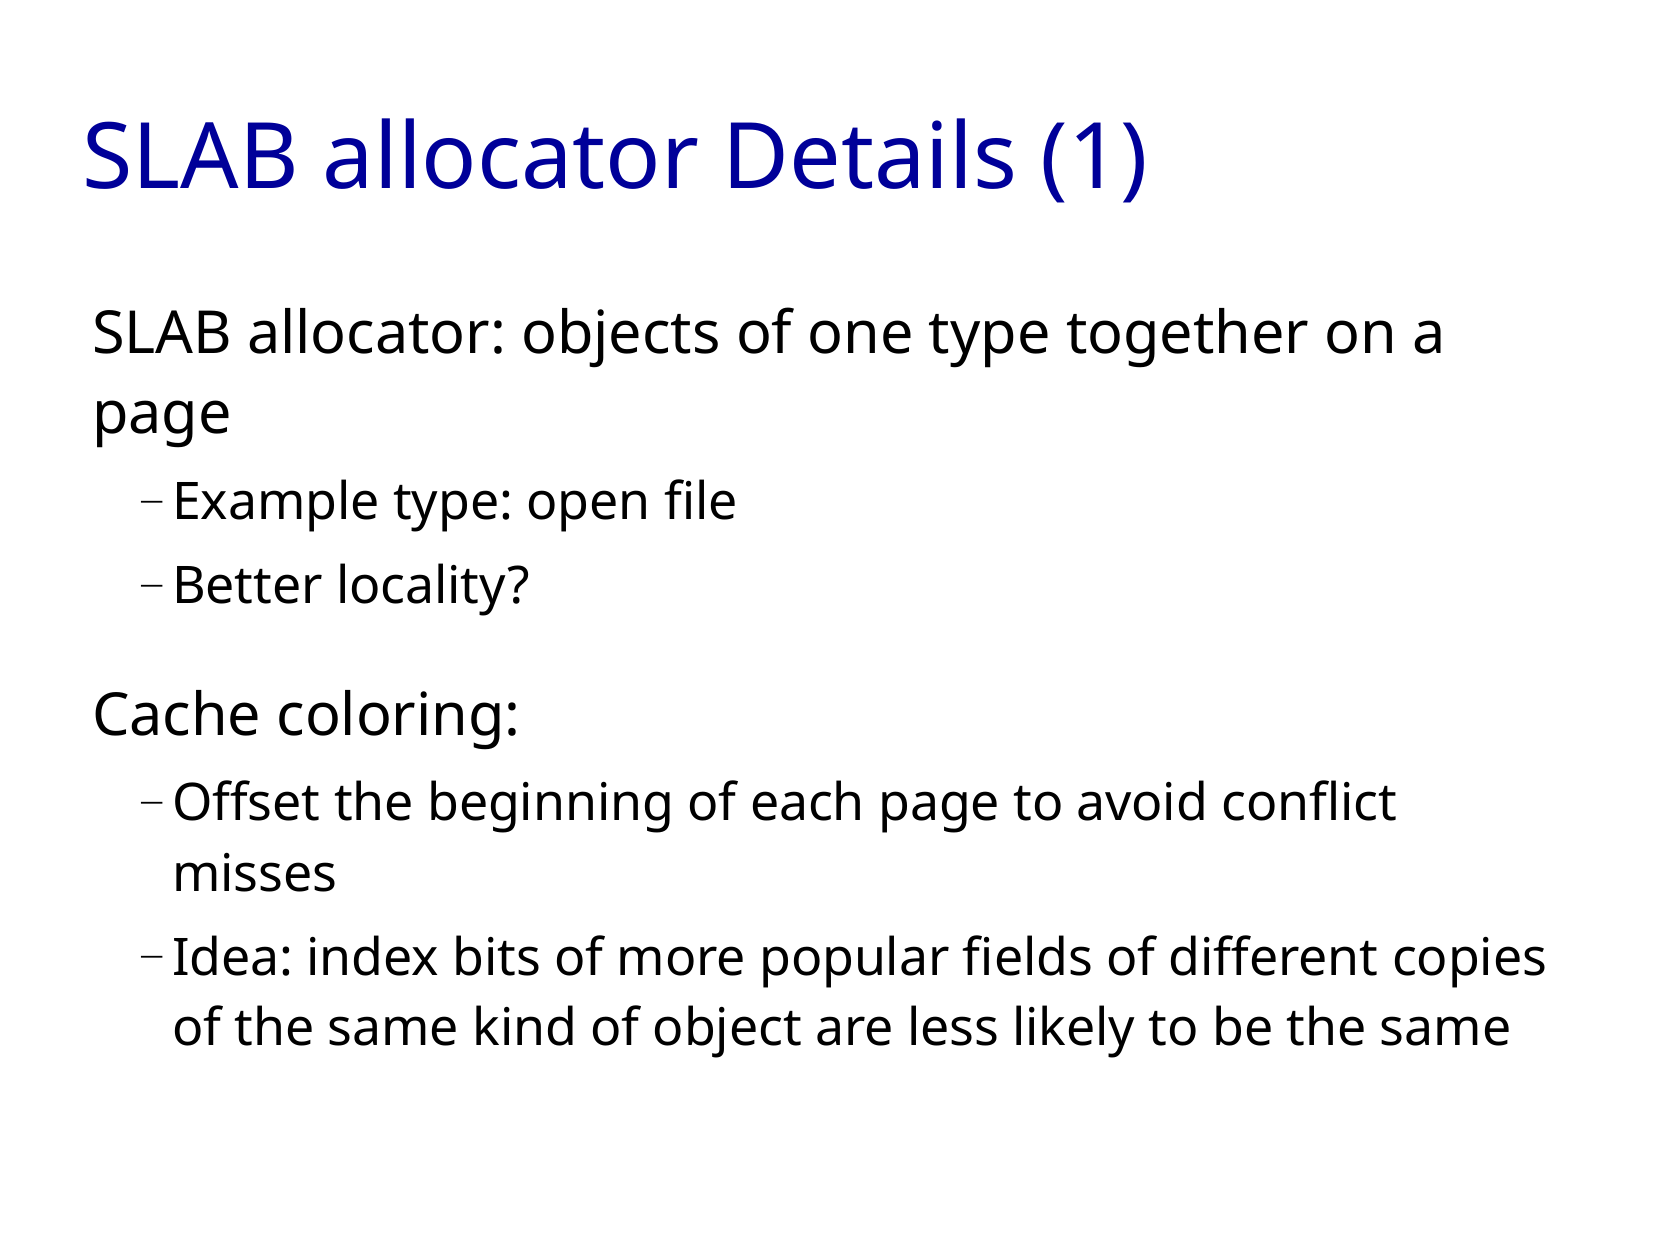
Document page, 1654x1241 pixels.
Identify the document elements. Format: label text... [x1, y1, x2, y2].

title SLAB allocator Details (1) [82, 49, 1571, 257]
list SLAB allocator: objects of one type together on a page Example type: open file Better locality? Cache coloring: Offset the beginning of each page to avoid conflict misses Idea: index bits of more popular fields of different copies of the same kind of object are less likely to be the same [60, 290, 1571, 1096]
